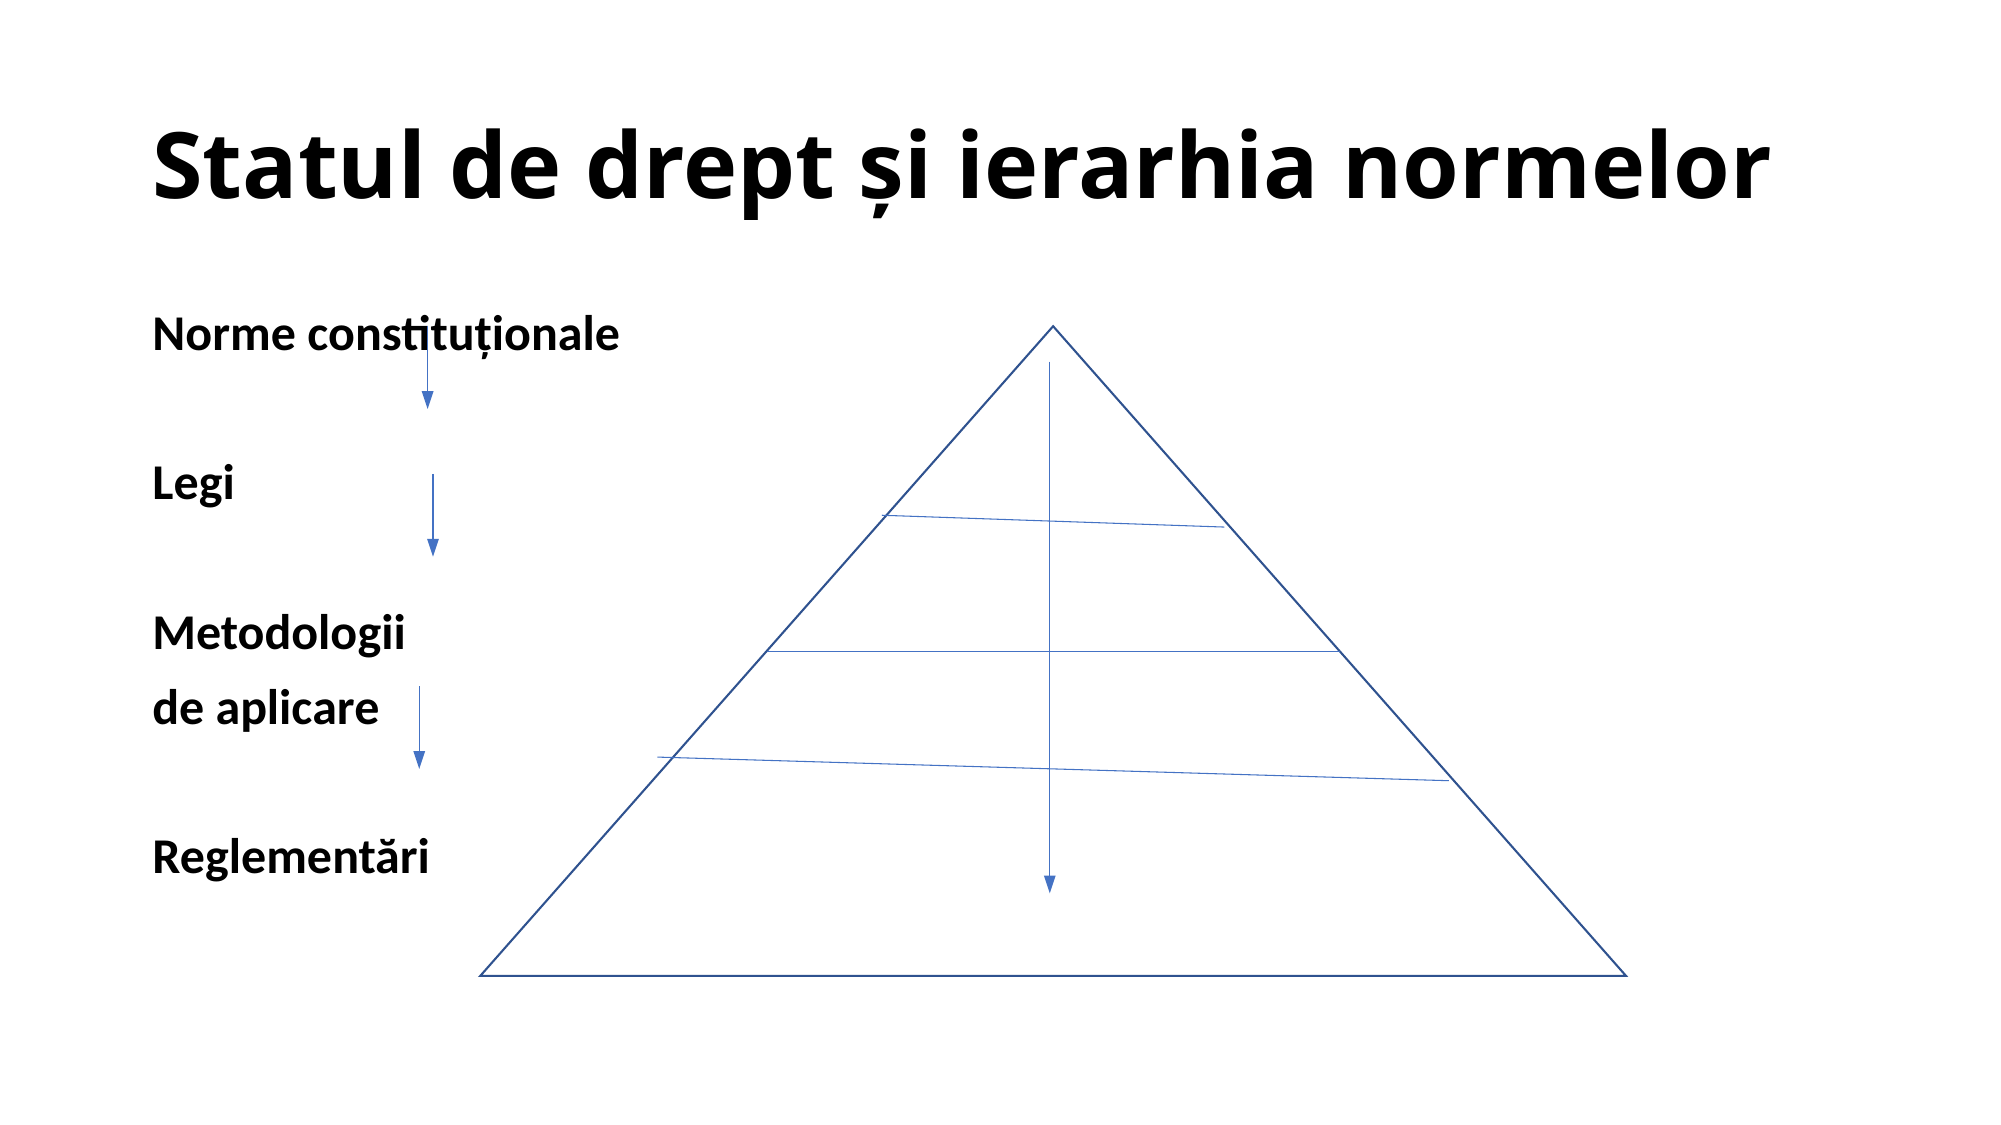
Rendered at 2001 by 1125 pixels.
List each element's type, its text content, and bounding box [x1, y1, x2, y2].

title Statul de drept și ierarhia normelor [137, 59, 1863, 278]
text_box [673, 516, 1049, 768]
text_box [480, 326, 1627, 976]
list Norme constituționale Legi Metodologii de aplicare Reglementări [137, 299, 1863, 1014]
